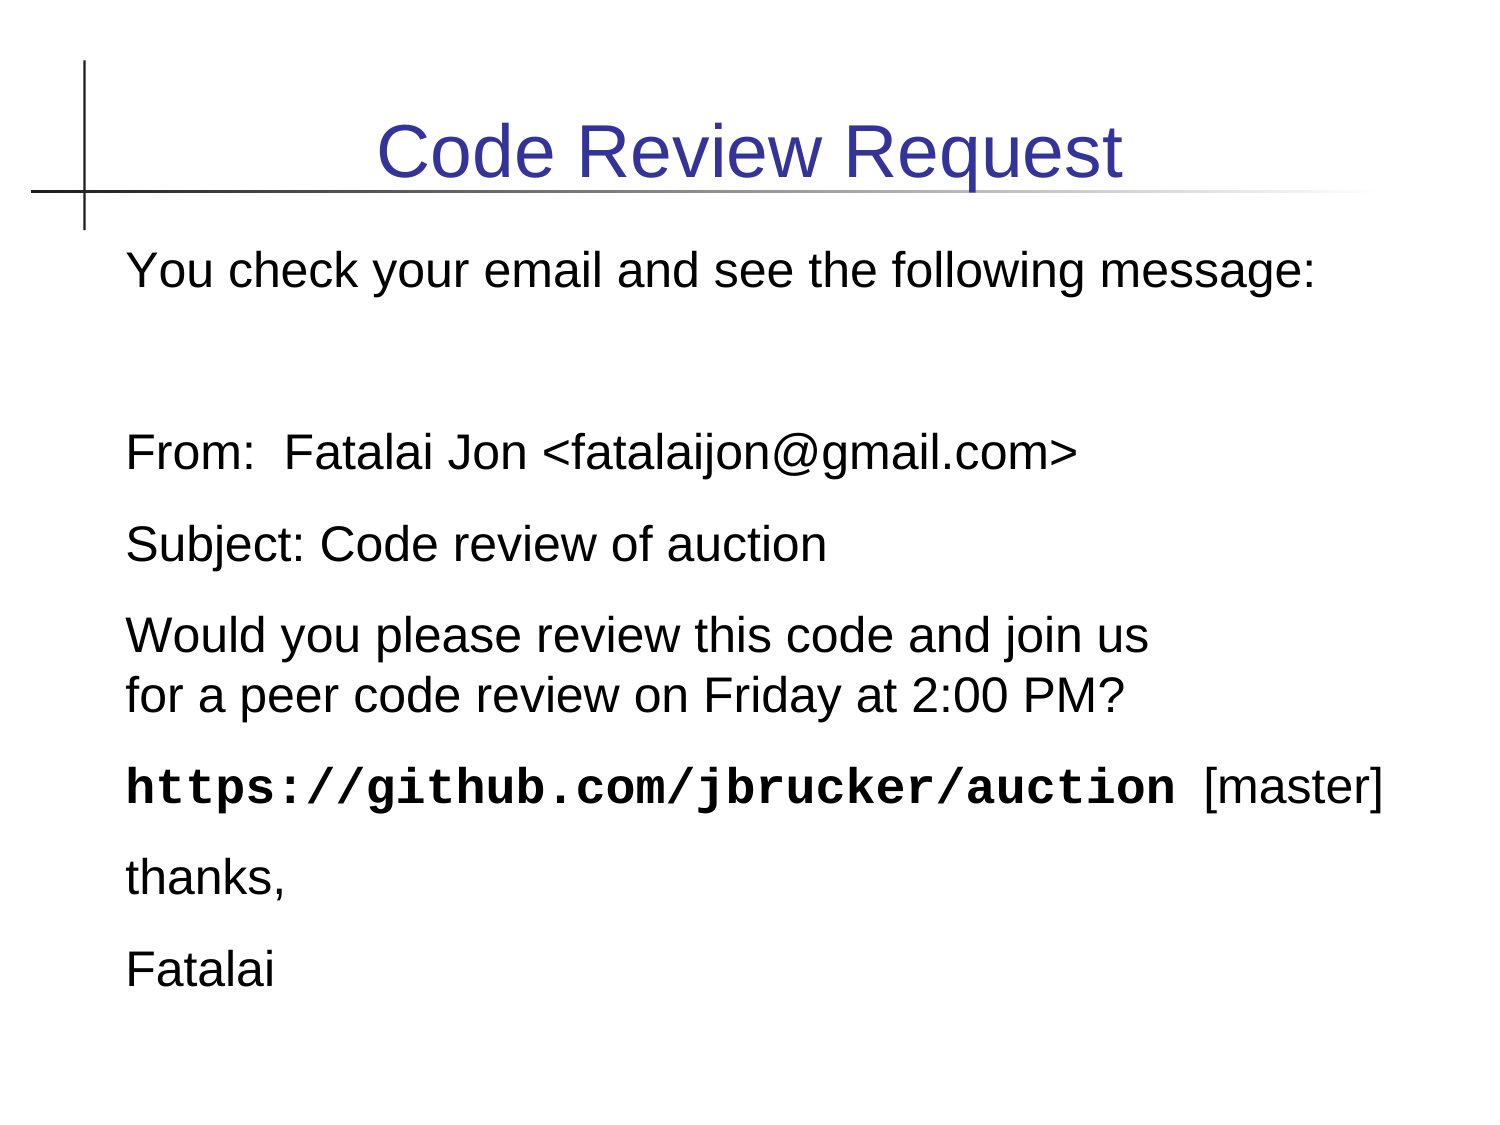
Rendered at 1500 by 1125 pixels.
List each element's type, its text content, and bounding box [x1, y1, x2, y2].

title Code Review Request [50, 37, 1450, 201]
list You check your email and see the following message: From: Fatalai Jon <fatalaijon@gmail.com> Subject: Code review of auction Would you please review this code and join us for a peer code review on Friday at 2:00 PM? https://github.com/jbrucker/auction [master] thanks, Fatalai [110, 229, 1411, 1051]
